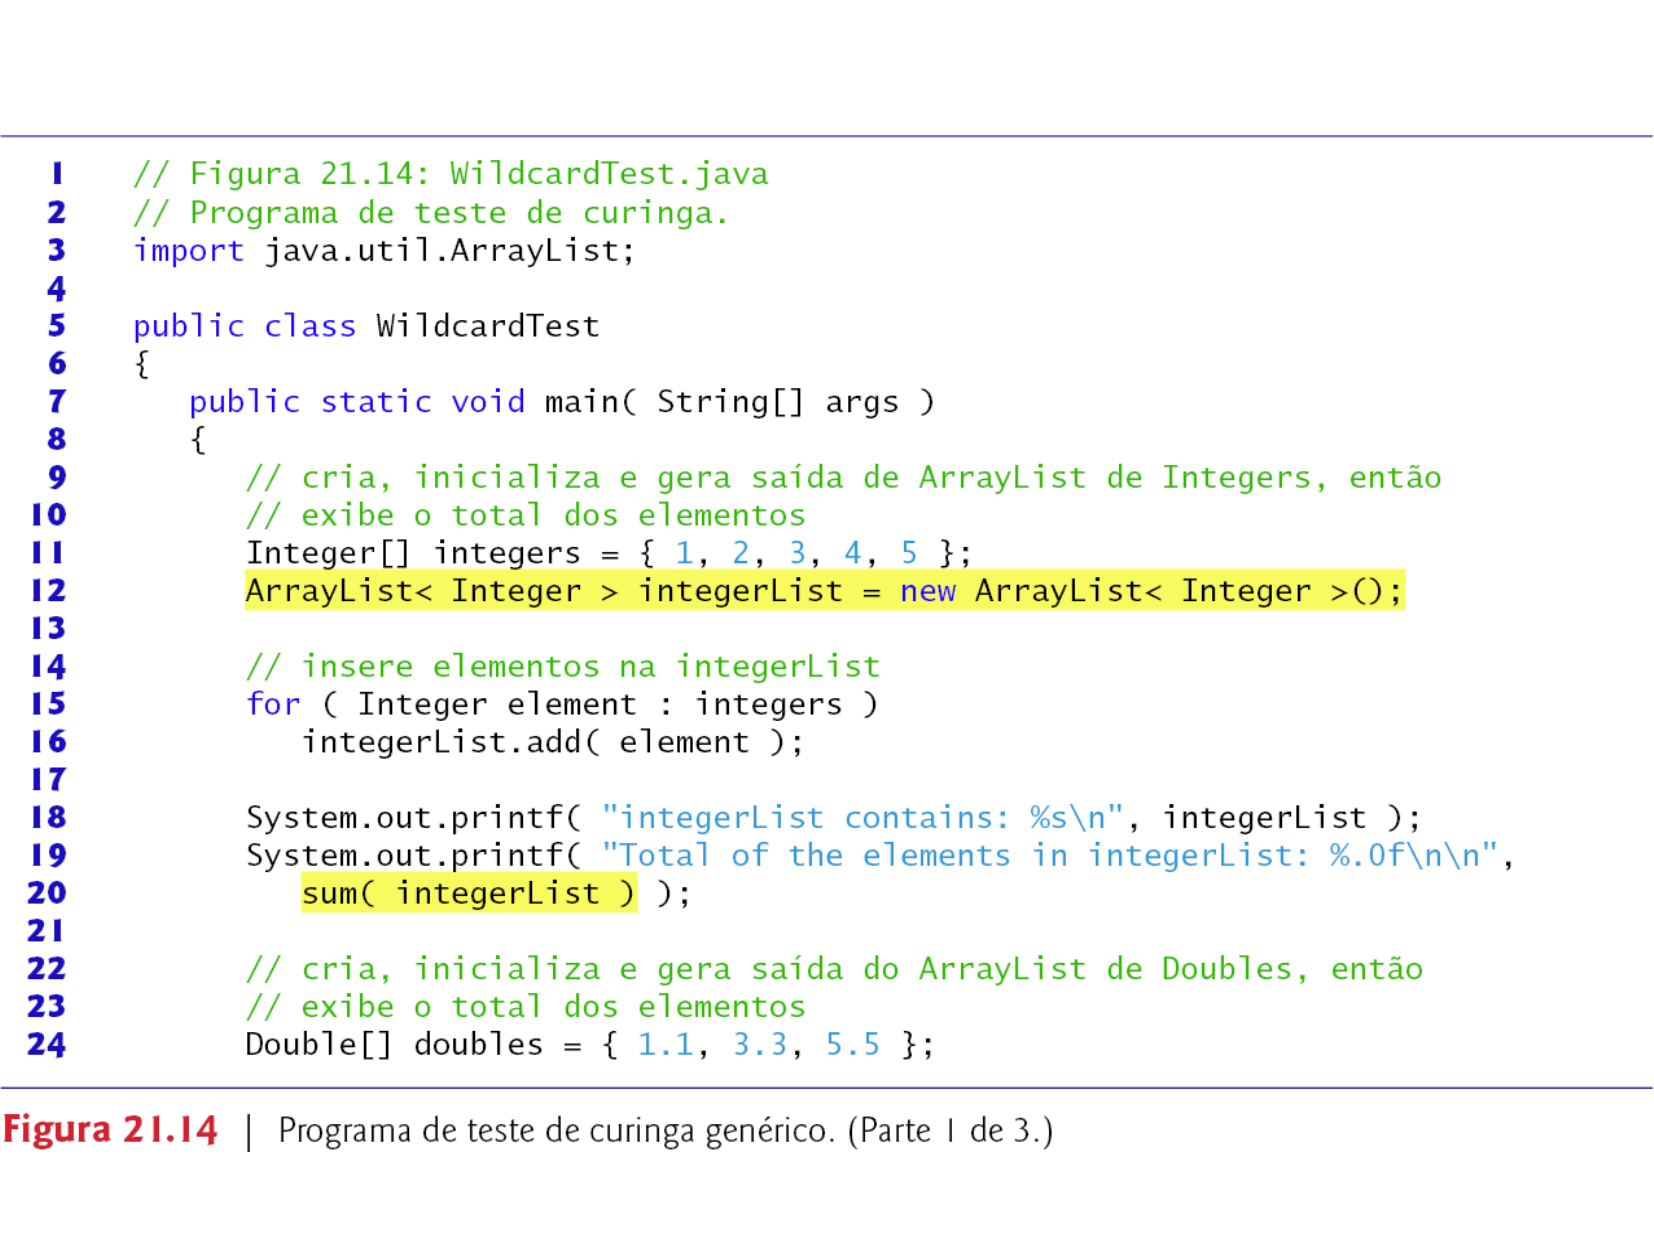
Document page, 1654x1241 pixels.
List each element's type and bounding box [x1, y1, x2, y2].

picture [0, 135, 1654, 1152]
